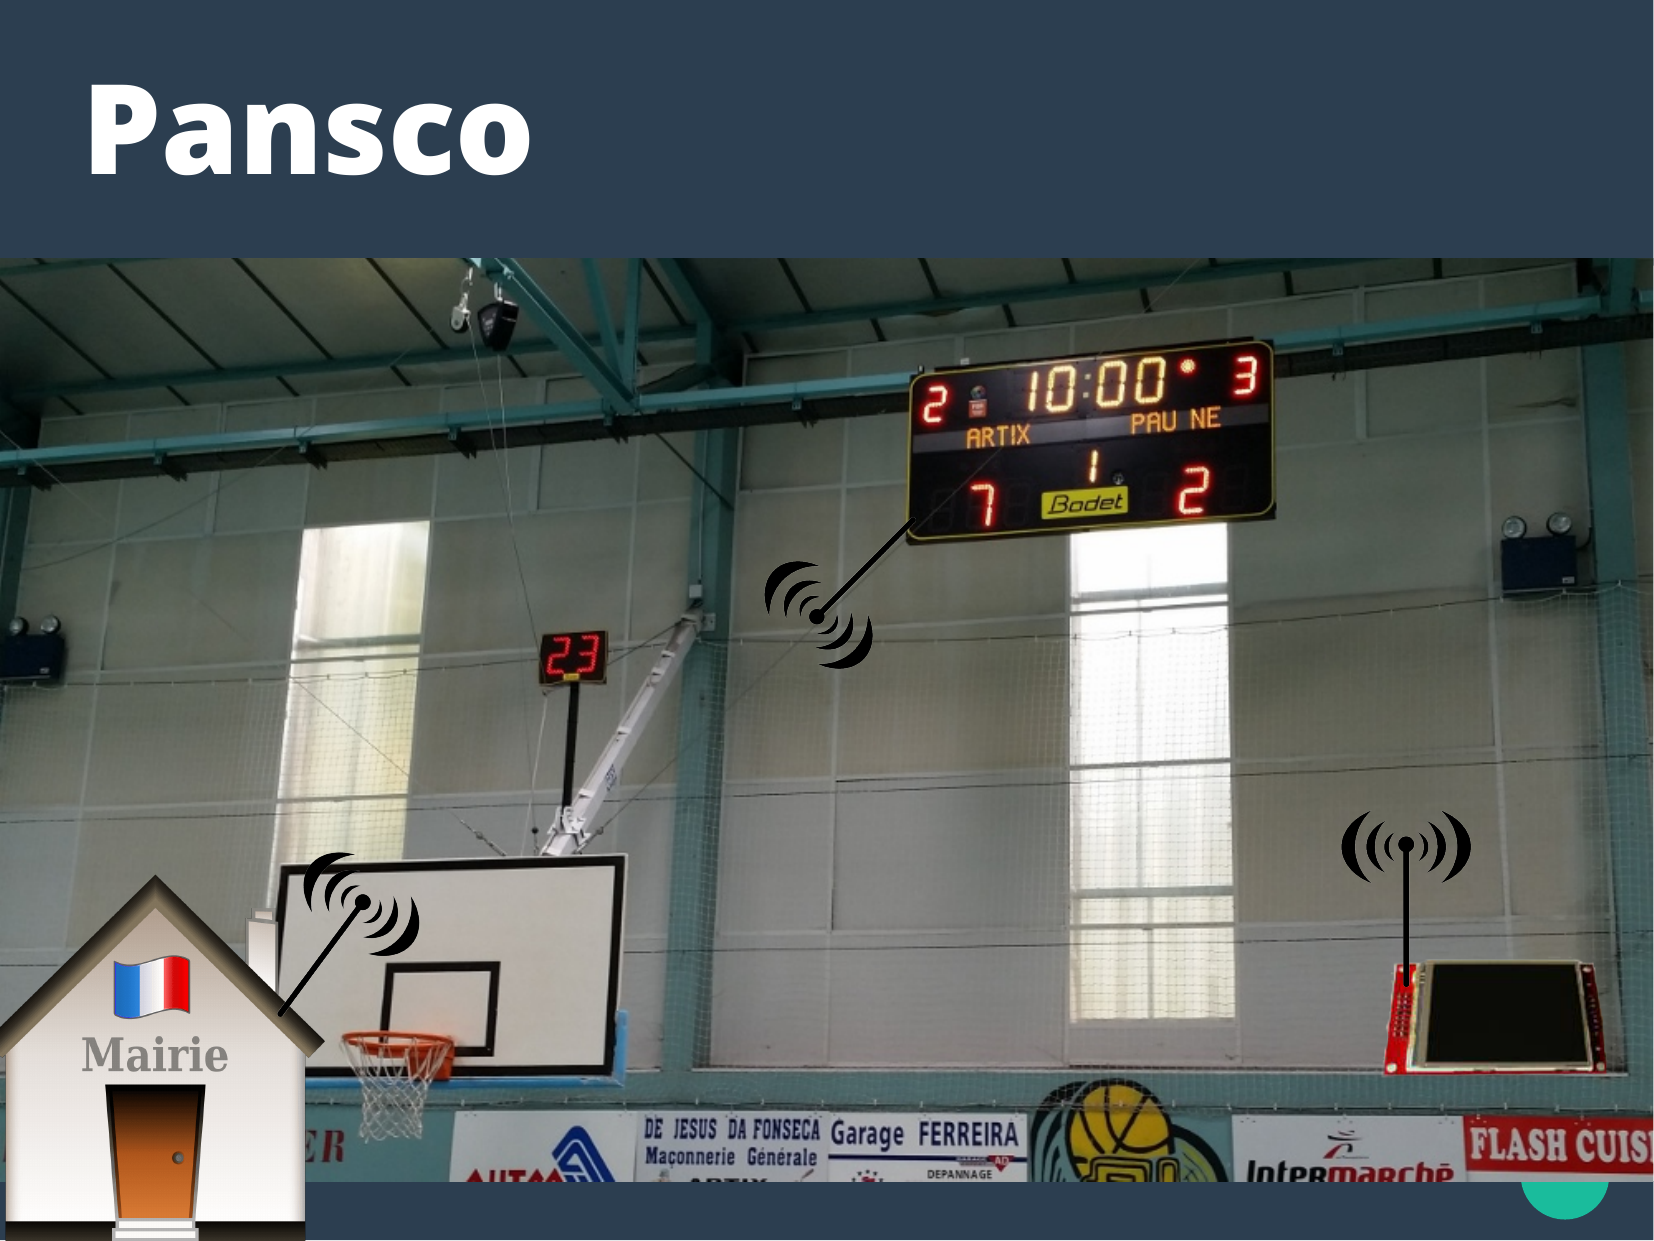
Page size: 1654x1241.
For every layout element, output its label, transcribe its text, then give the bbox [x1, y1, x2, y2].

title Pansco [82, 22, 1619, 230]
picture [0, 258, 1654, 1241]
